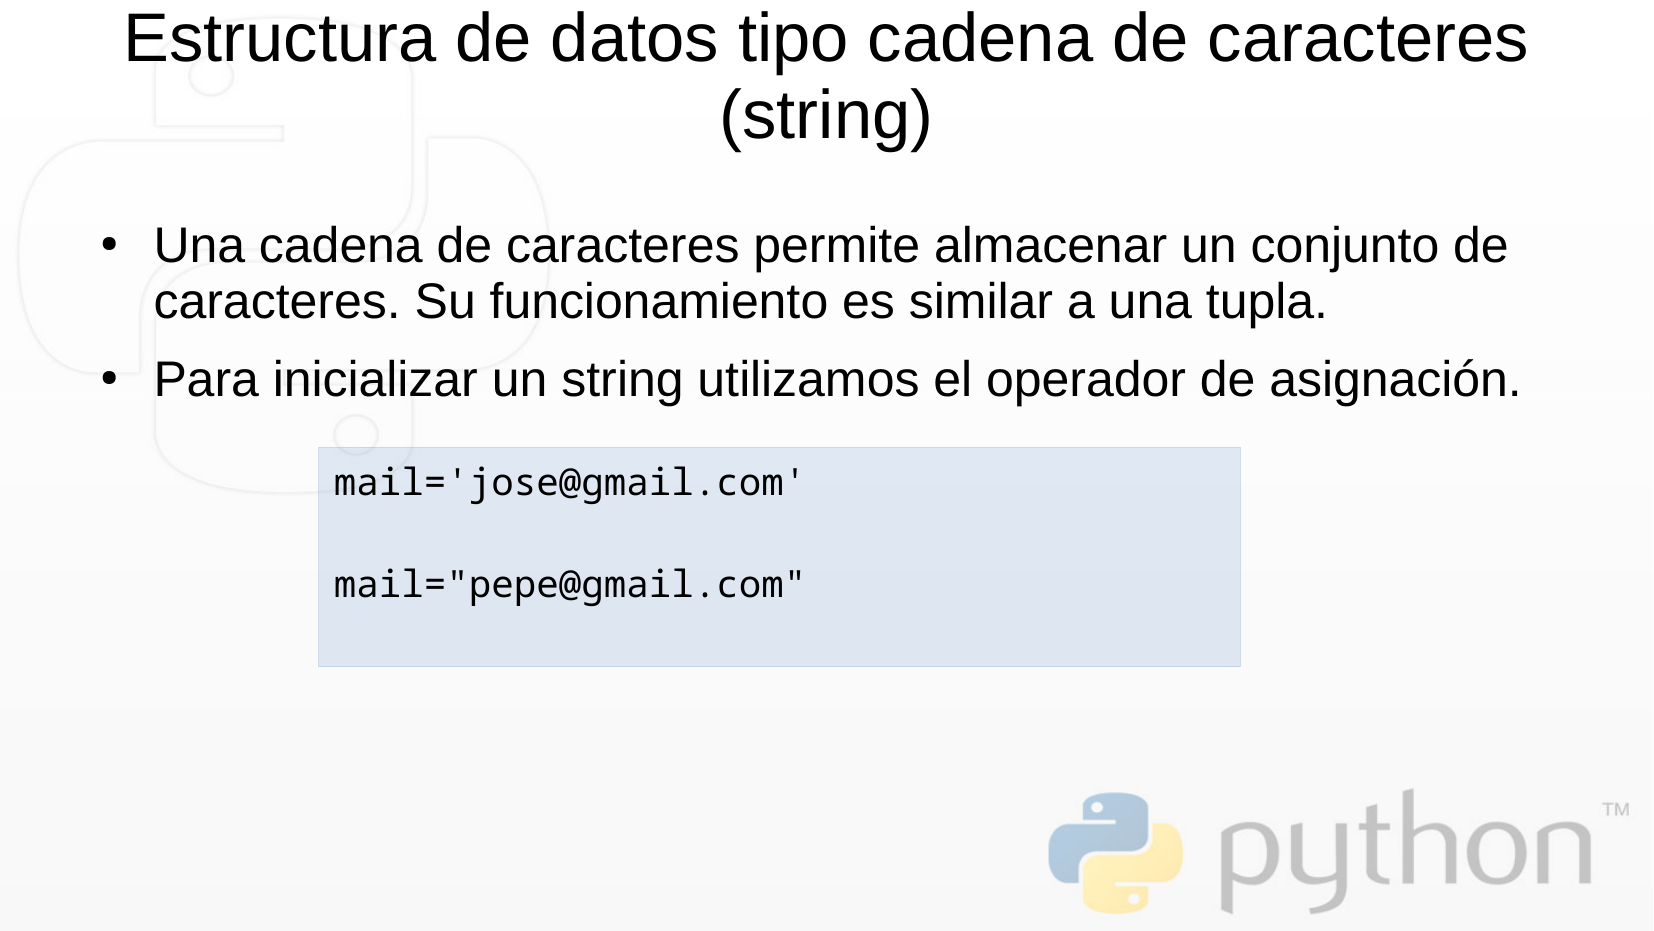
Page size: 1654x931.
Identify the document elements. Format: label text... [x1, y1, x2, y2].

list Una cadena de caracteres permite almacenar un conjunto de caracteres. Su funcionamiento es similar a una tupla. Para inicializar un string utilizamos el operador de asignación. [82, 217, 1571, 449]
title Estructura de datos tipo cadena de caracteres (string) [82, 0, 1571, 217]
picture [0, 0, 1654, 931]
text_box mail='jose@gmail.com' mail="pepe@gmail.com" [318, 447, 1241, 664]
